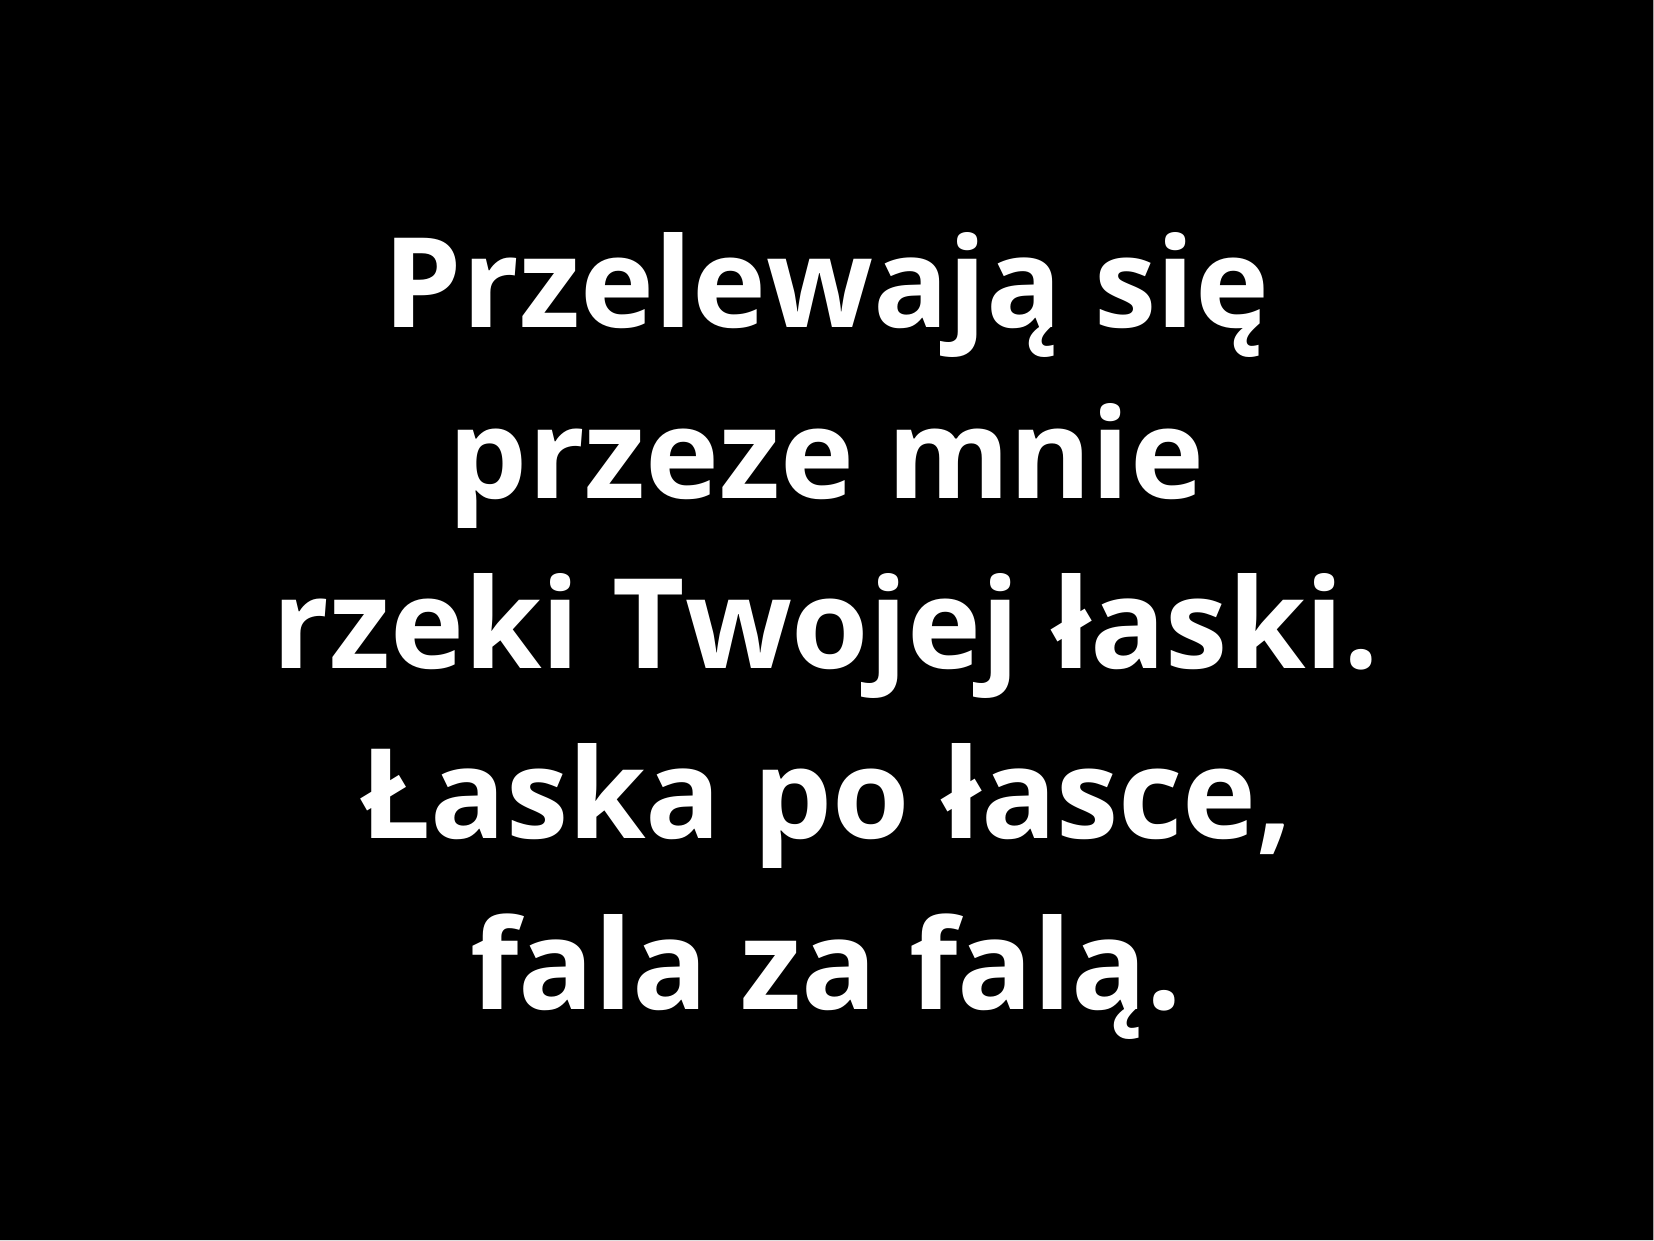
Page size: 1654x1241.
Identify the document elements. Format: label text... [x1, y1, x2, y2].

title Przelewają się przeze mnie rzeki Twojej łaski. Łaska po łasce, fala za falą. [0, 0, 1654, 1241]
